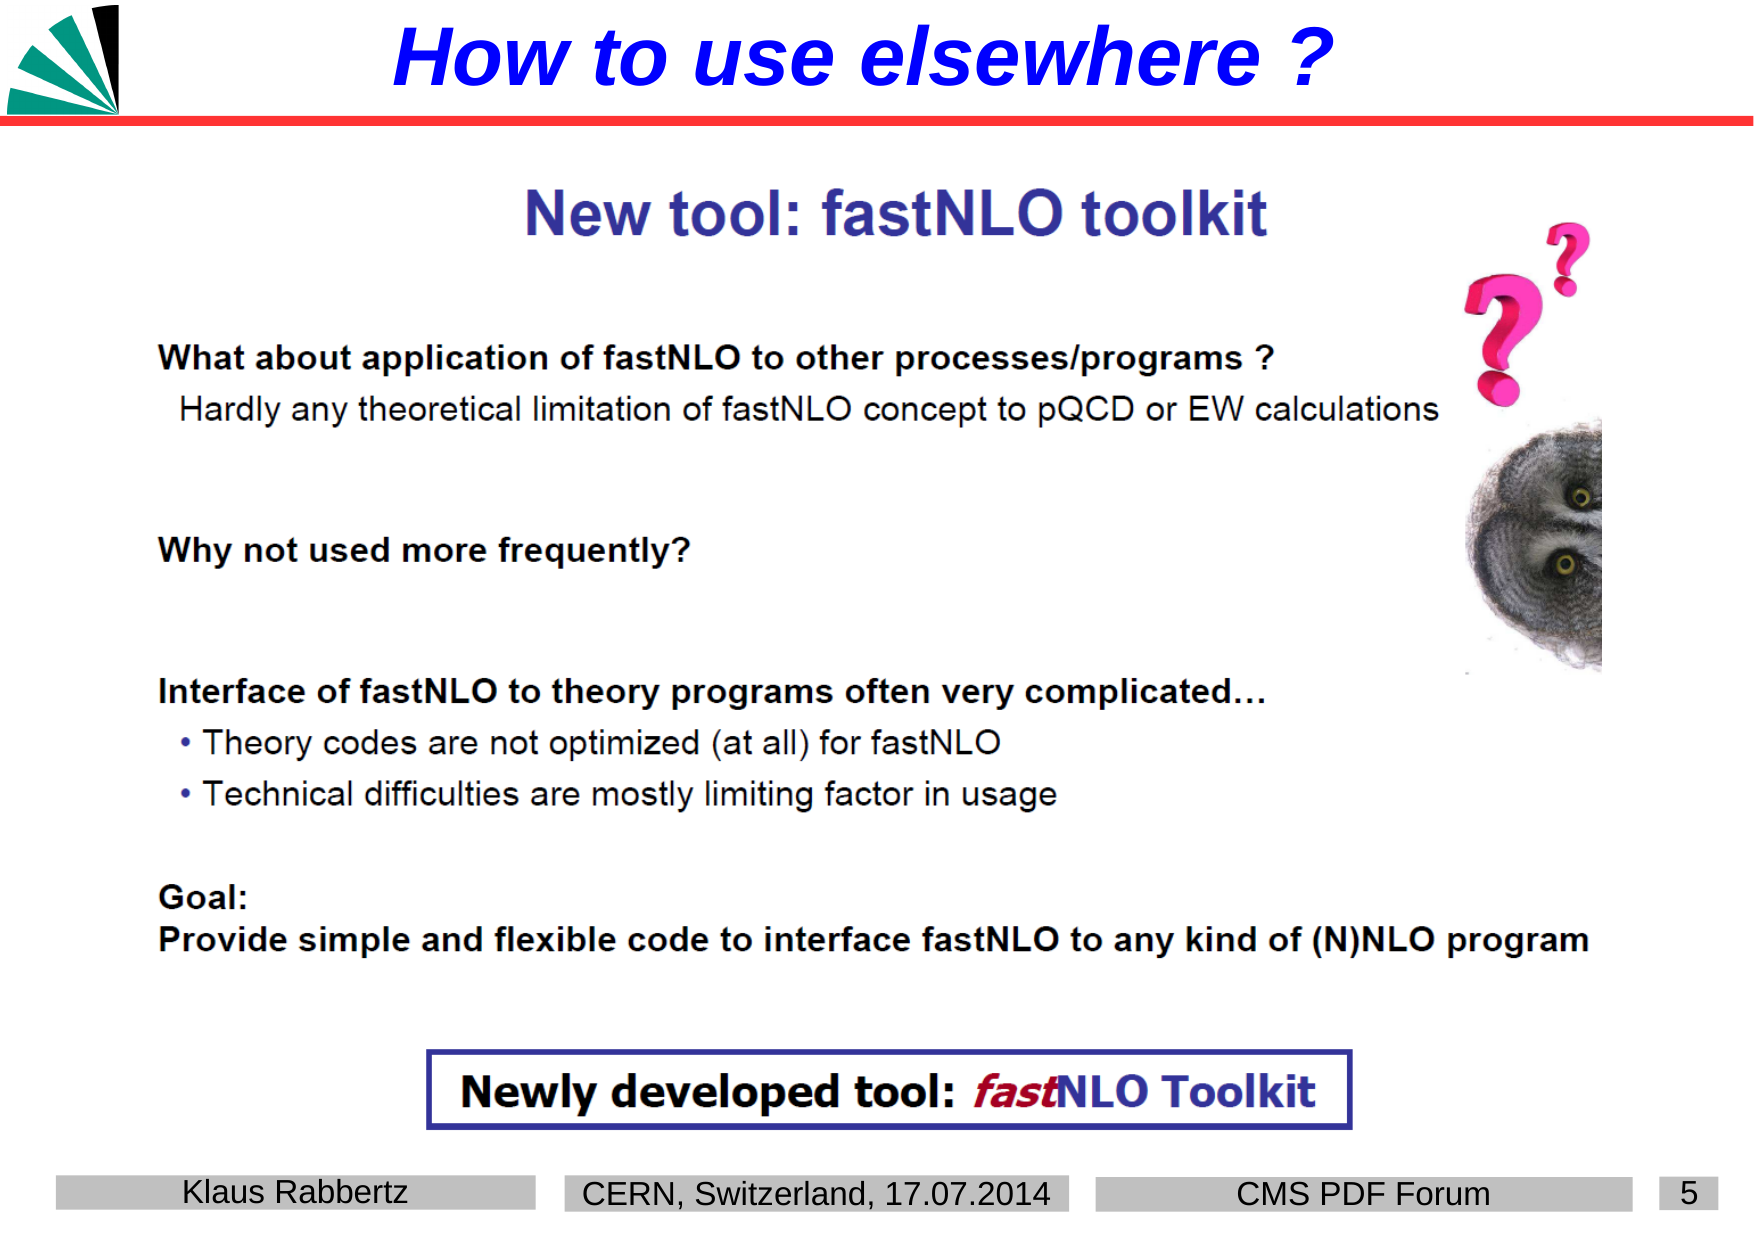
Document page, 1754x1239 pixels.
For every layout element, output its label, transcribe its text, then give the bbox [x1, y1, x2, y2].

title How to use elsewhere ? [123, 0, 1606, 114]
picture [144, 168, 1602, 1146]
picture [7, 5, 119, 116]
